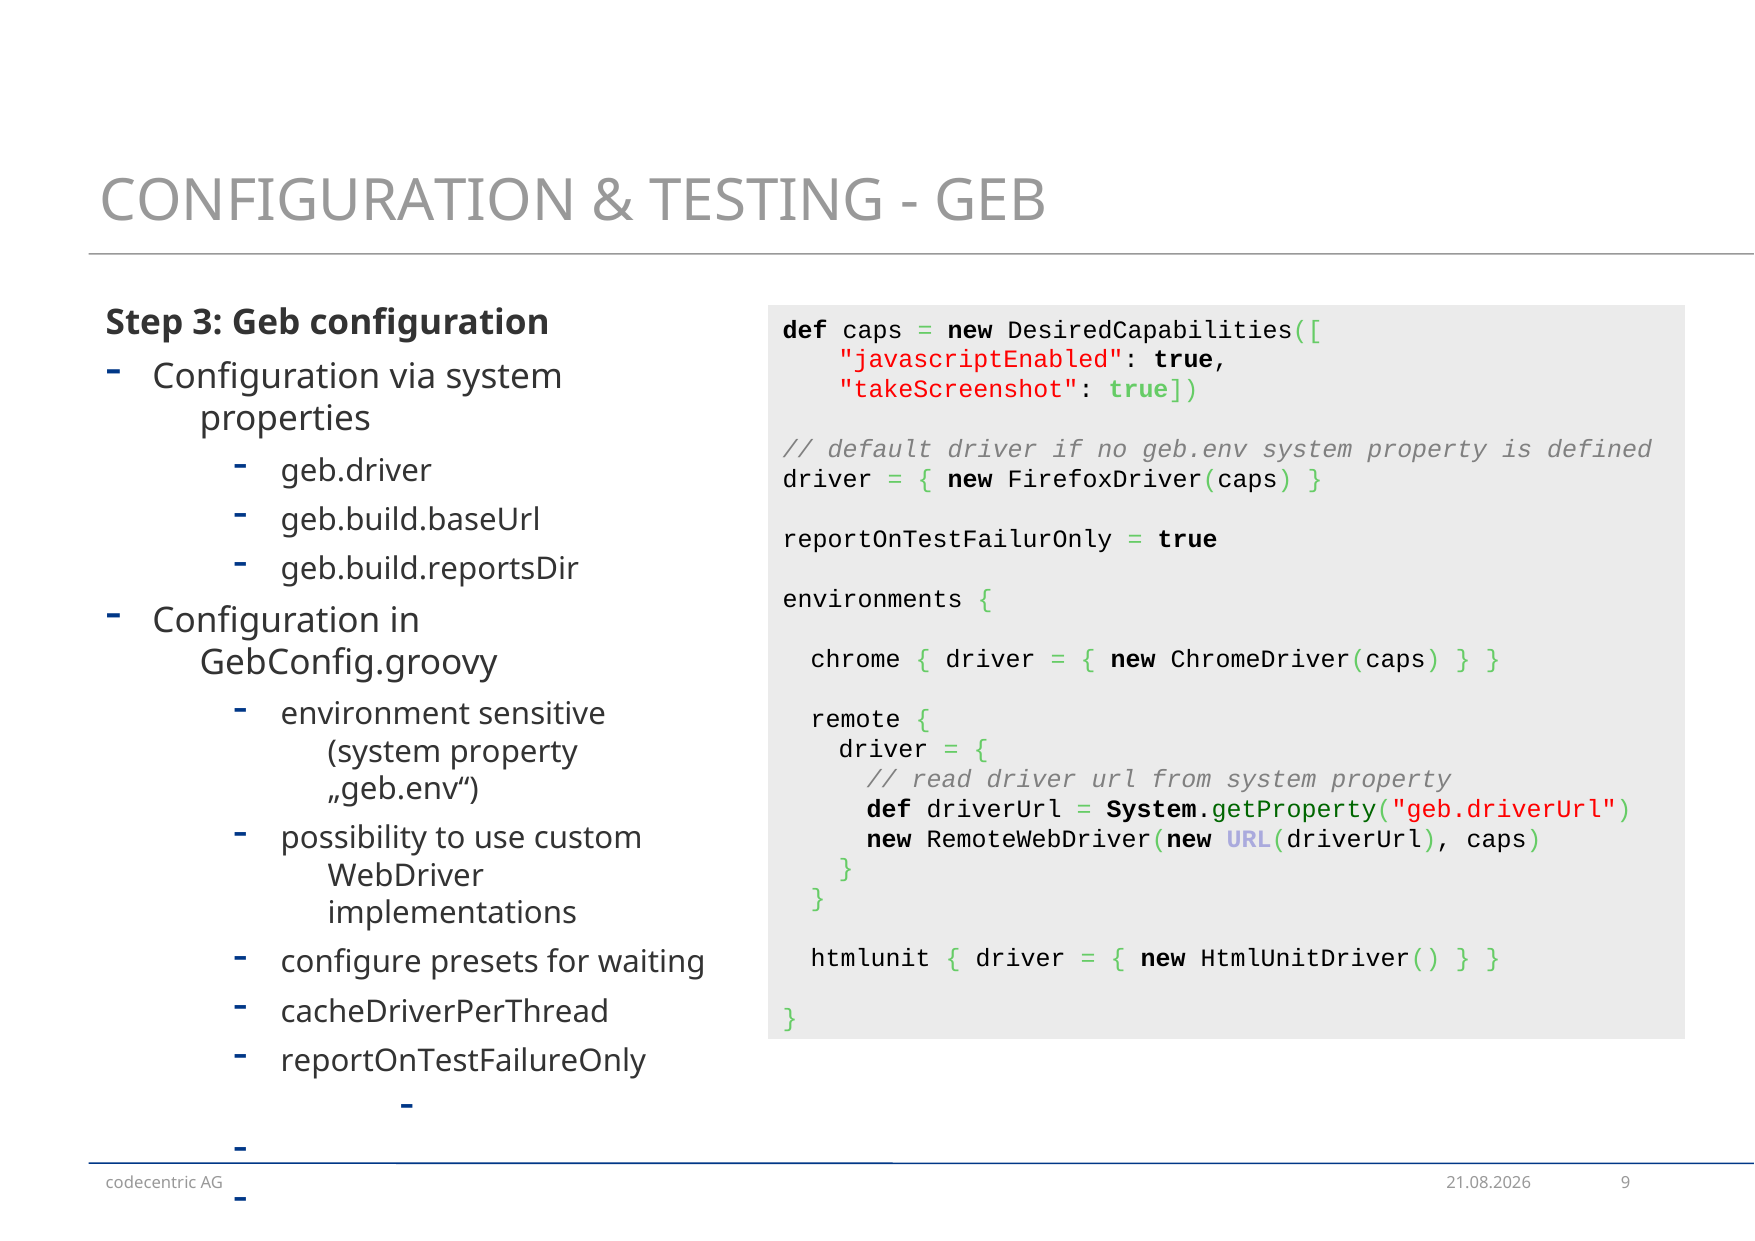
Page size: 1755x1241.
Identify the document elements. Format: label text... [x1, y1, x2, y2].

list Step 3: Geb configuration Configuration via system properties geb.driver geb.build.baseUrl geb.build.reportsDir Configuration in GebConfig.groovy environment sensitive (system property „geb.env“) possibility to use custom WebDriver implementations configure presets for waiting cacheDriverPerThread reportOnTestFailureOnly [88, 289, 724, 1099]
title Configuration & TESTING - Geb [82, 153, 1695, 223]
text_box [1603, 1163, 1697, 1219]
text_box 23.02.2013 [1429, 1163, 1603, 1219]
text_box def caps = new DesiredCapabilities([ "javascriptEnabled": true, "takeScreenshot": true]) // default driver if no geb.env system property is defined driver = { new FirefoxDriver(caps) } reportOnTestFailurOnly = true environments { chrome { driver = { new ChromeDriver(caps) } } remote { driver = { // read driver url from system property def driverUrl = System.getProperty("geb.driverUrl") new RemoteWebDriver(new URL(driverUrl), caps) } } htmlunit { driver = { new HtmlUnitDriver() } } } [768, 305, 1685, 1039]
